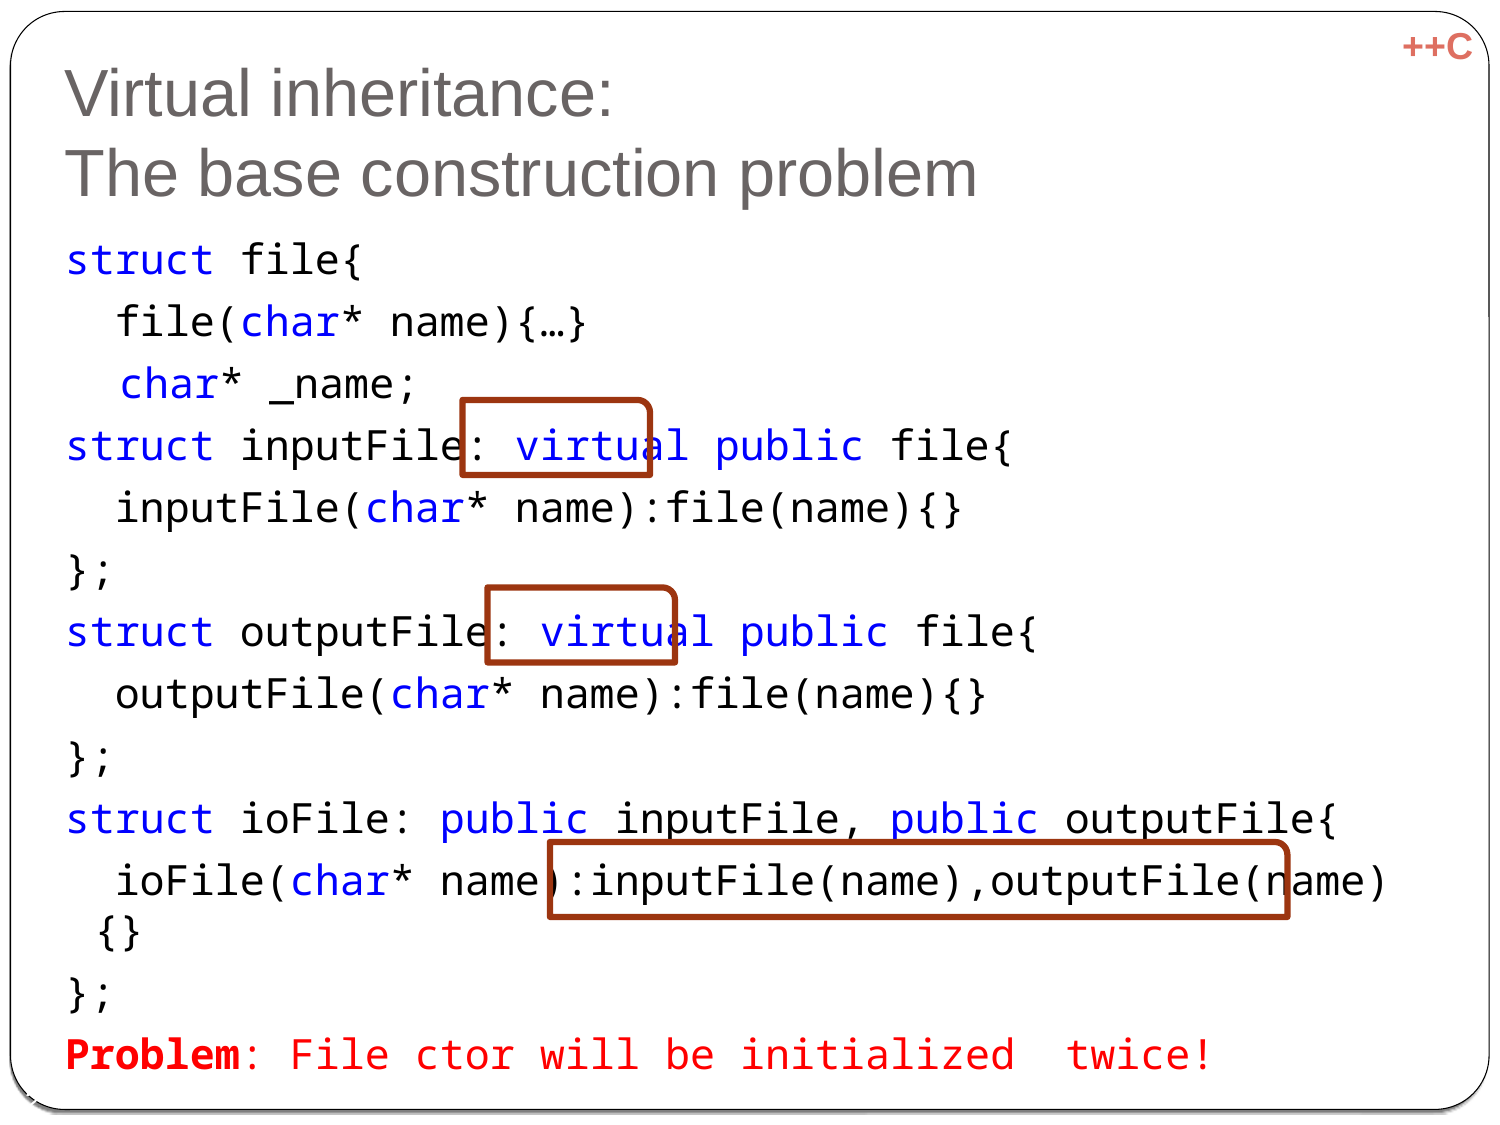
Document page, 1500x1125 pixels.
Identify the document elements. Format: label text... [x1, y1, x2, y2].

slide_number <number> [0, 1074, 50, 1125]
list struct file{ file(char* name){…} char* _name; struct inputFile: virtual public file{ inputFile(char* name):file(name){} }; struct outputFile: virtual public file{ outputFile(char* name):file(name){} }; struct ioFile: public inputFile, public outputFile{ ioFile(char* name):inputFile(name),outputFile(name){} }; Problem: File ctor will be initialized twice! [50, 224, 1450, 1125]
title Virtual inheritance: The base construction problem [50, 29, 1450, 224]
